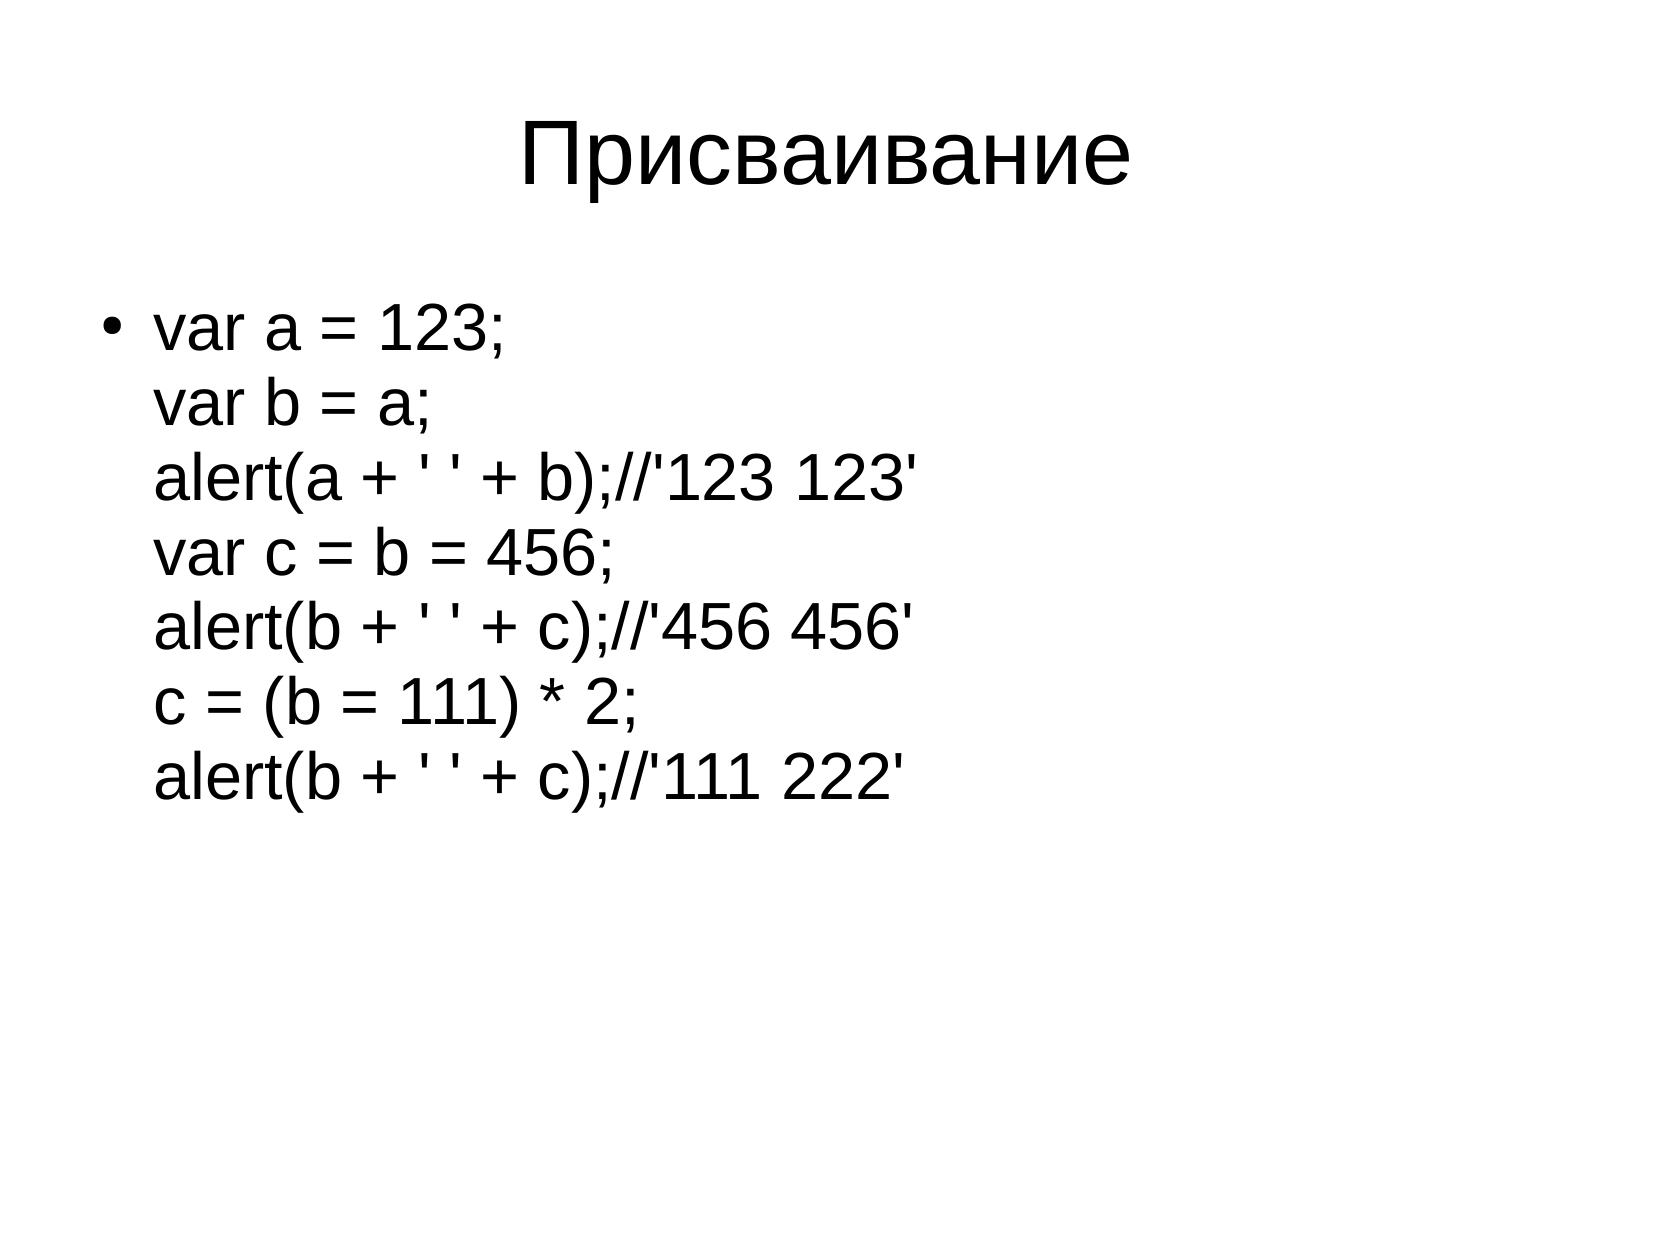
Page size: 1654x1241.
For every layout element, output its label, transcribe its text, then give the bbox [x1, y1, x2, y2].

title Присваивание [82, 49, 1571, 257]
list var a = 123; var b = a; alert(a + ' ' + b);//'123 123' var c = b = 456; alert(b + ' ' + c);//'456 456' c = (b = 111) * 2; alert(b + ' ' + c);//'111 222' [82, 290, 1571, 1109]
